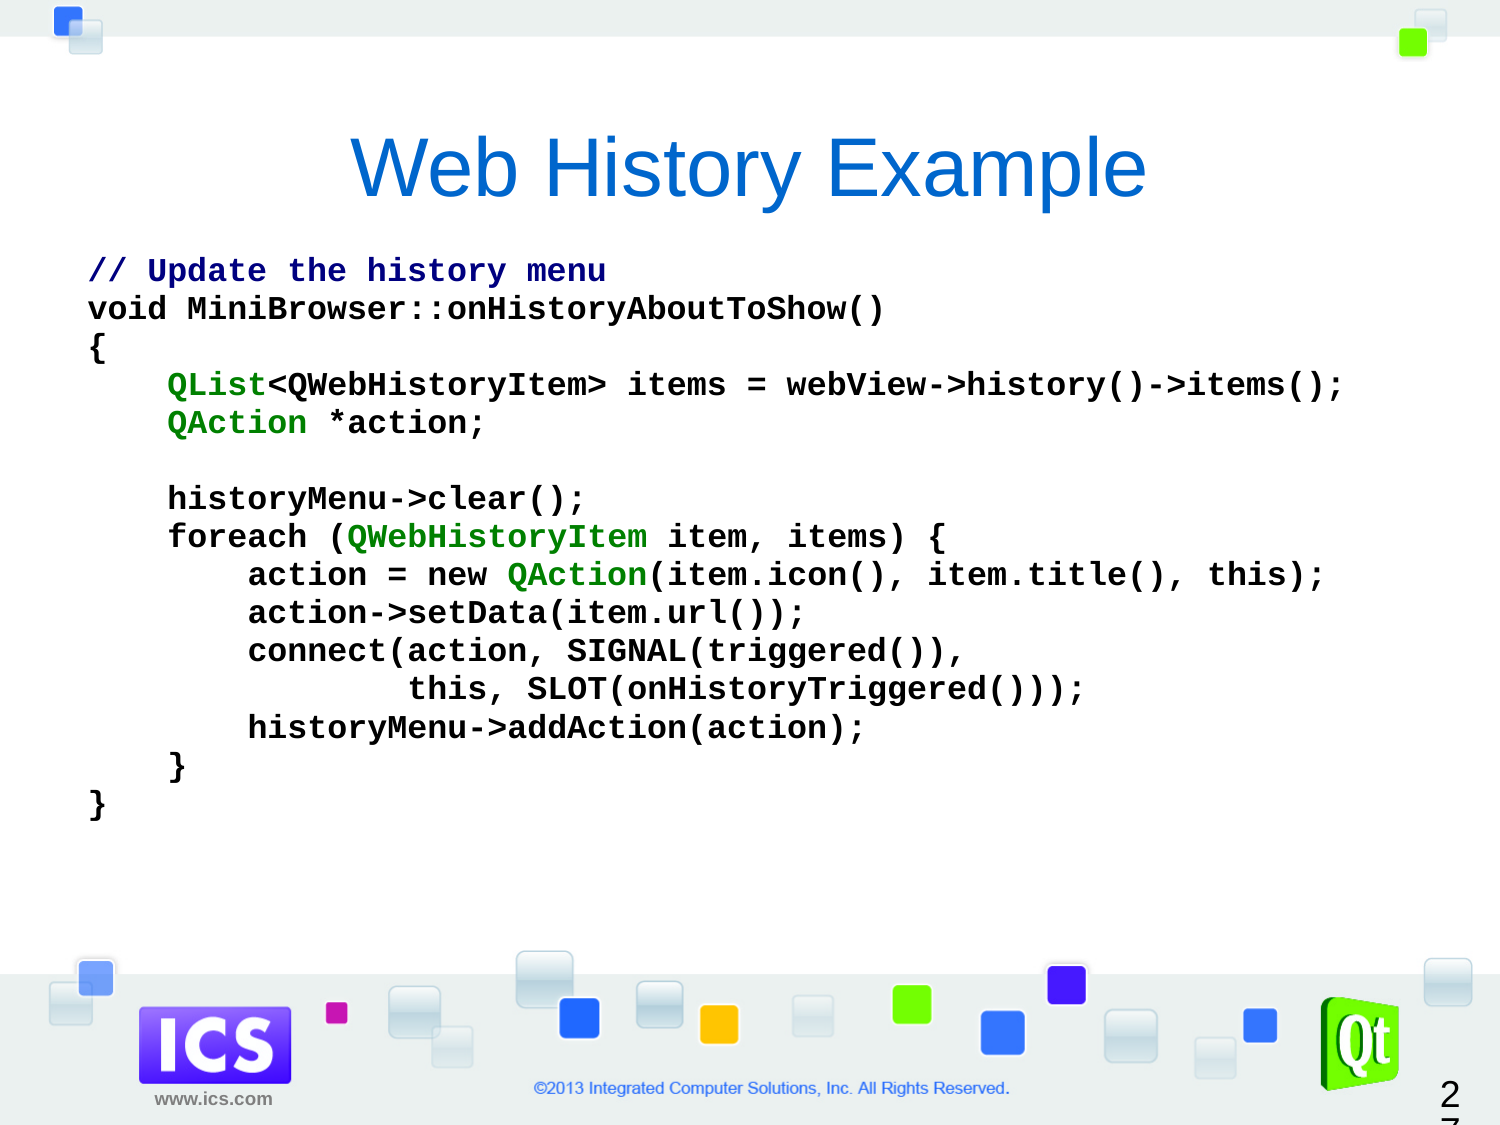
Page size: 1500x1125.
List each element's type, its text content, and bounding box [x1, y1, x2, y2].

list // Update the history menu void MiniBrowser::onHistoryAboutToShow() { QList<QWebHistoryItem> items = webView->history()->items(); QAction *action; historyMenu->clear(); foreach (QWebHistoryItem item, items) { action = new QAction(item.icon(), item.title(), this); action->setData(item.url()); connect(action, SIGNAL(triggered()), this, SLOT(onHistoryTriggered())); historyMenu->addAction(action); } } [87, 212, 1438, 940]
title Web History Example [112, 50, 1388, 212]
picture [0, 0, 1500, 62]
picture [0, 950, 1500, 1125]
